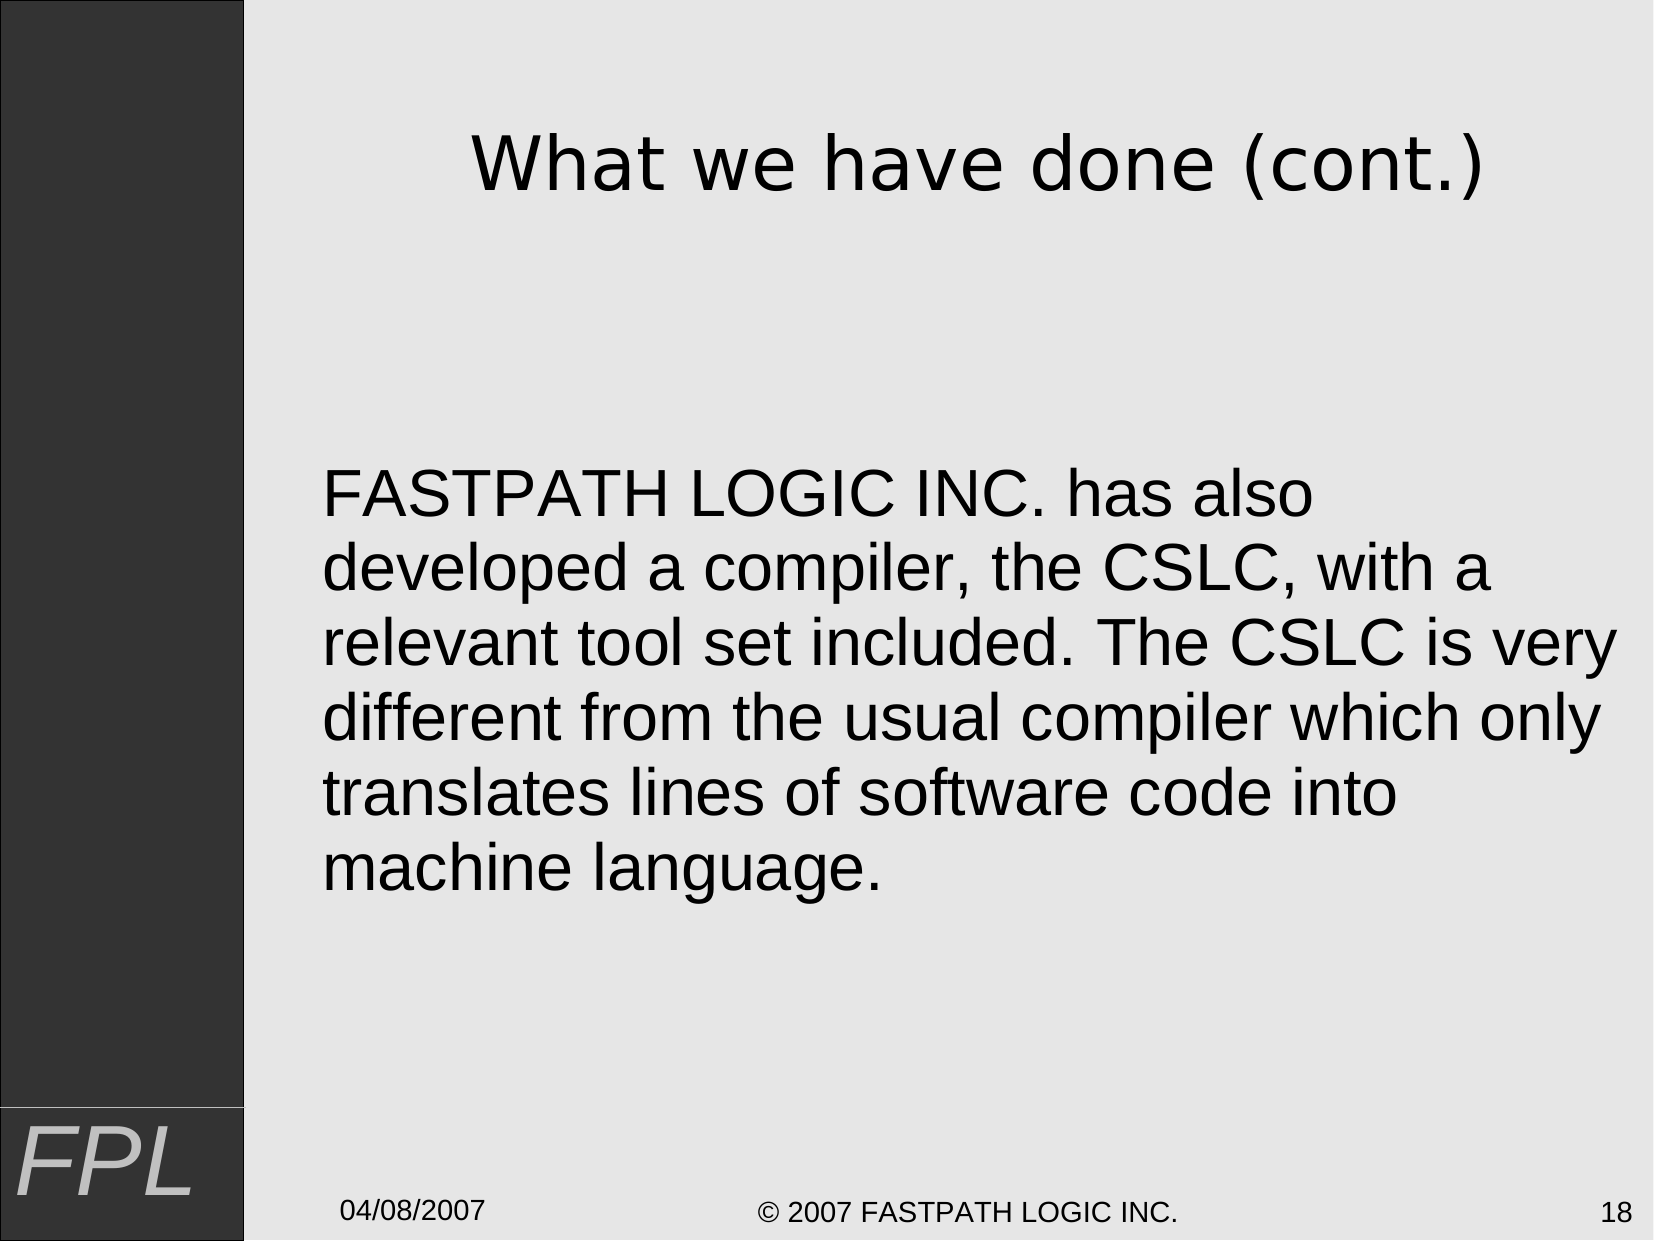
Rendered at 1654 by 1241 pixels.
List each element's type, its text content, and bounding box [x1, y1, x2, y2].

subtitle FASTPATH LOGIC INC. has also developed a compiler, the CSLC, with a relevant tool set included. The CSLC is very different from the usual compiler which only translates lines of software code into machine language. [322, 272, 1635, 1179]
title What we have done (cont.) [427, 57, 1530, 272]
